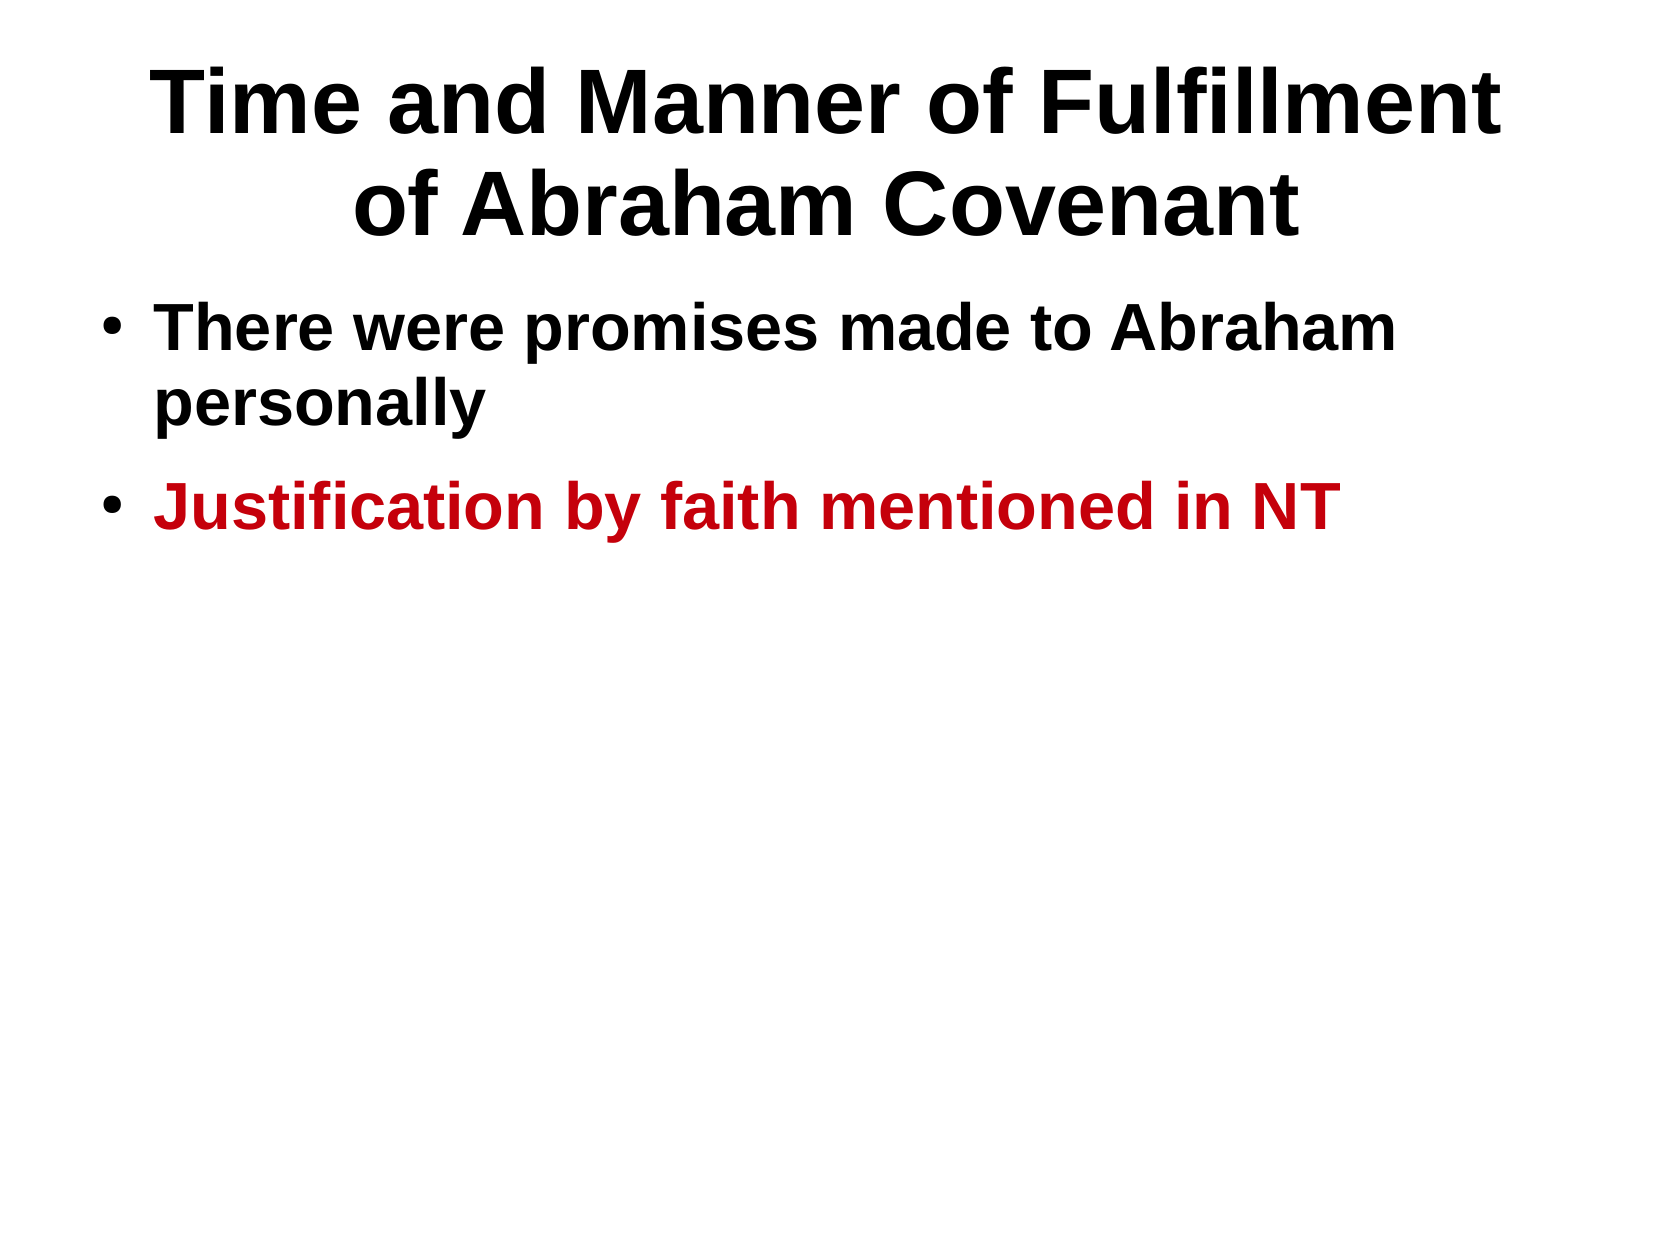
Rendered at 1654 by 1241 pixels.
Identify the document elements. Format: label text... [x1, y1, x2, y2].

title Time and Manner of Fulfillment of Abraham Covenant [82, 49, 1571, 257]
list There were promises made to Abraham personally Justification by faith mentioned in NT [82, 290, 1571, 1109]
